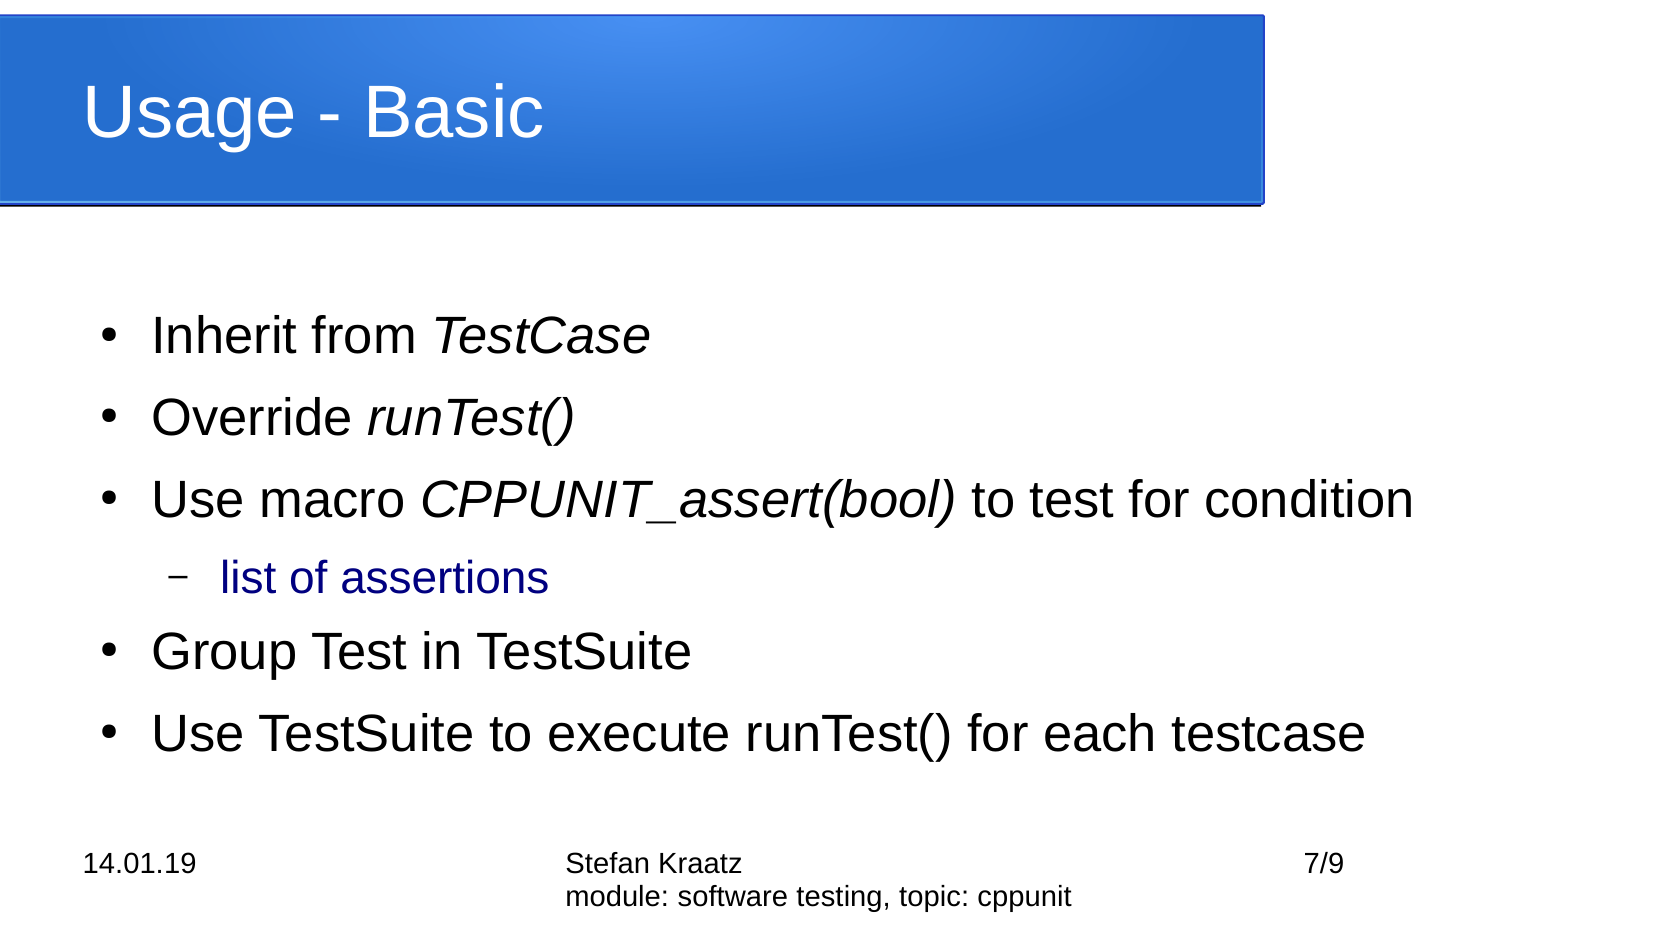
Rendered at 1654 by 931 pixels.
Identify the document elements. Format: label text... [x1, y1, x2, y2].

title Usage - Basic [82, 35, 1235, 189]
list Inherit from TestCase Override runTest() Use macro CPPUNIT_assert(bool) to test for condition list of assertions Group Test in TestSuite Use TestSuite to execute runTest() for each testcase [82, 224, 1571, 764]
